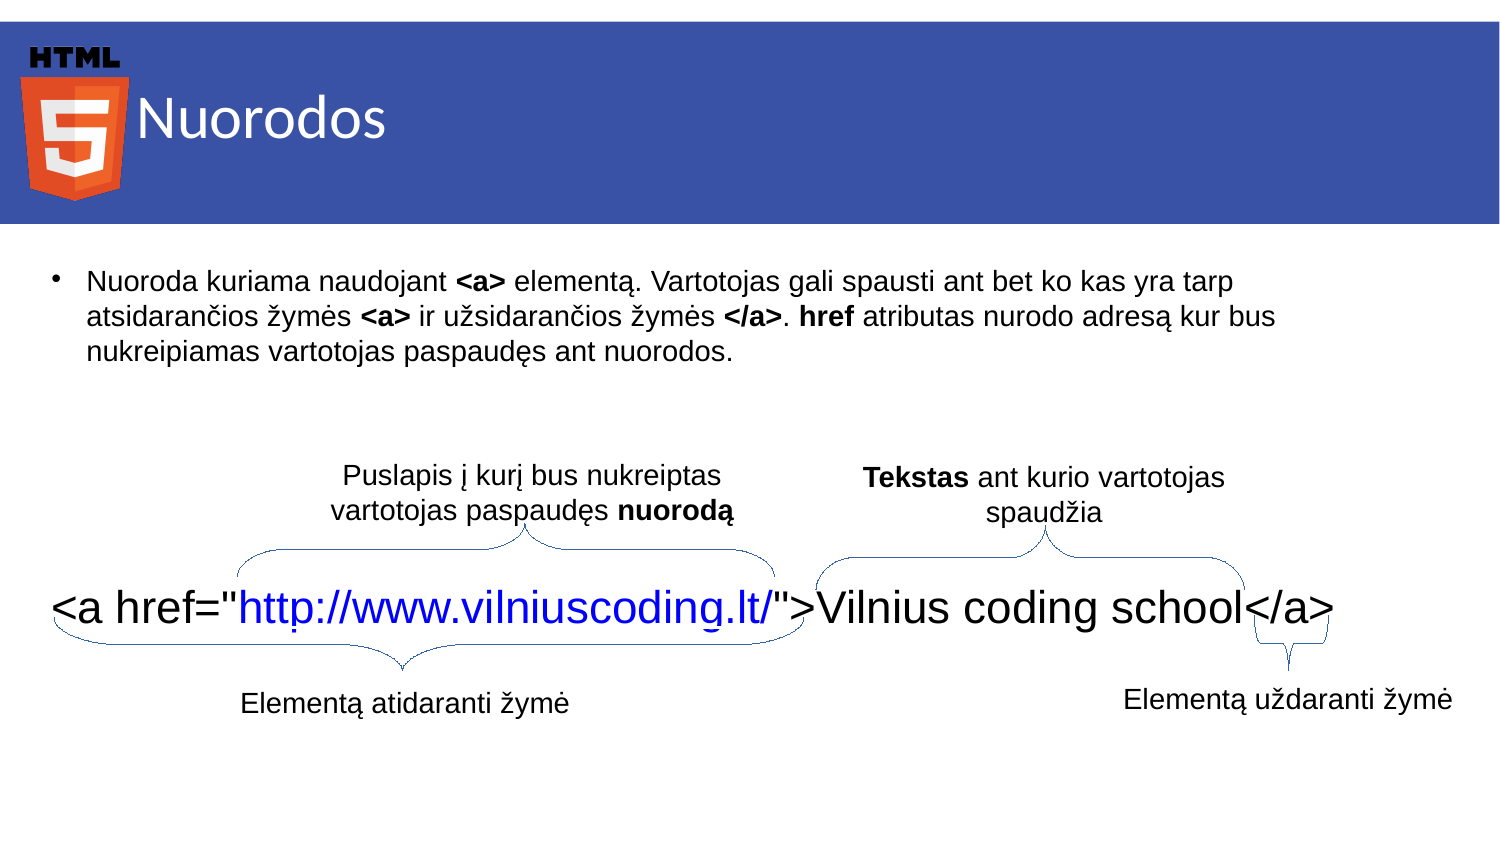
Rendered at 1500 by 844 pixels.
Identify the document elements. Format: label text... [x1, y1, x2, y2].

text_box Puslapis į kurį bus nukreiptas vartotojas paspaudęs nuorodą [302, 448, 763, 530]
text_box Nuoroda kuriama naudojant <a> elementą. Vartotojas gali spausti ant bet ko kas yra tarp atsidarančios žymės <a> ir užsidarančios žymės </a>. href atributas nurodo adresą kur bus nukreipiamas vartotojas paspaudęs ant nuorodos. [36, 247, 1389, 789]
text_box Nuorodos [130, 72, 1500, 167]
picture [20, 46, 130, 201]
text_box Elementą atidaranti žymė [225, 676, 586, 725]
text_box Elementą uždaranti žymė [1052, 672, 1500, 733]
text_box <a href="http://www.vilniuscoding.lt/">Vilnius coding school</a> [36, 570, 1352, 637]
text_box Tekstas ant kurio vartotojas spaudžia [830, 450, 1259, 548]
